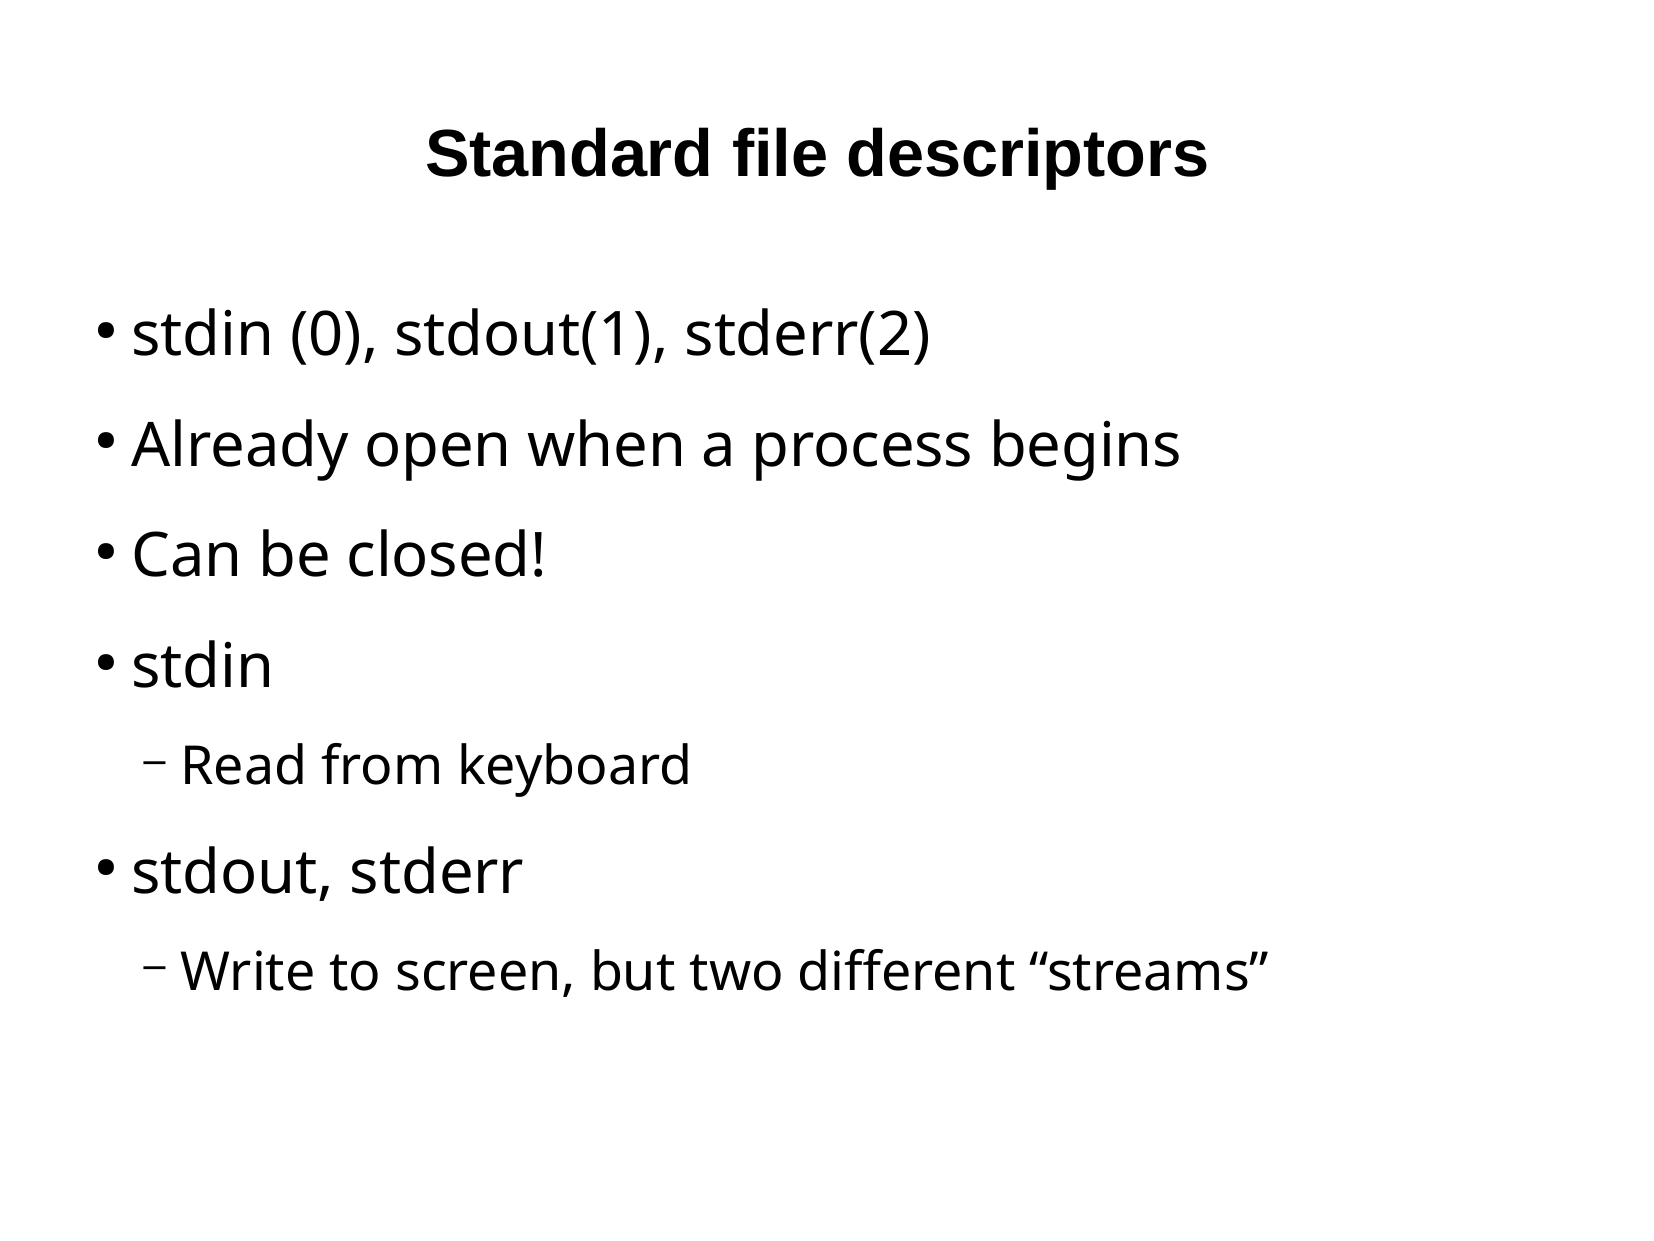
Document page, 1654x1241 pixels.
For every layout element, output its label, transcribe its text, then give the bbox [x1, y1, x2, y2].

title Standard file descriptors [82, 49, 1571, 257]
list stdin (0), stdout(1), stderr(2) Already open when a process begins Can be closed! stdin Read from keyboard stdout, stderr Write to screen, but two different “streams” [82, 290, 1571, 1010]
